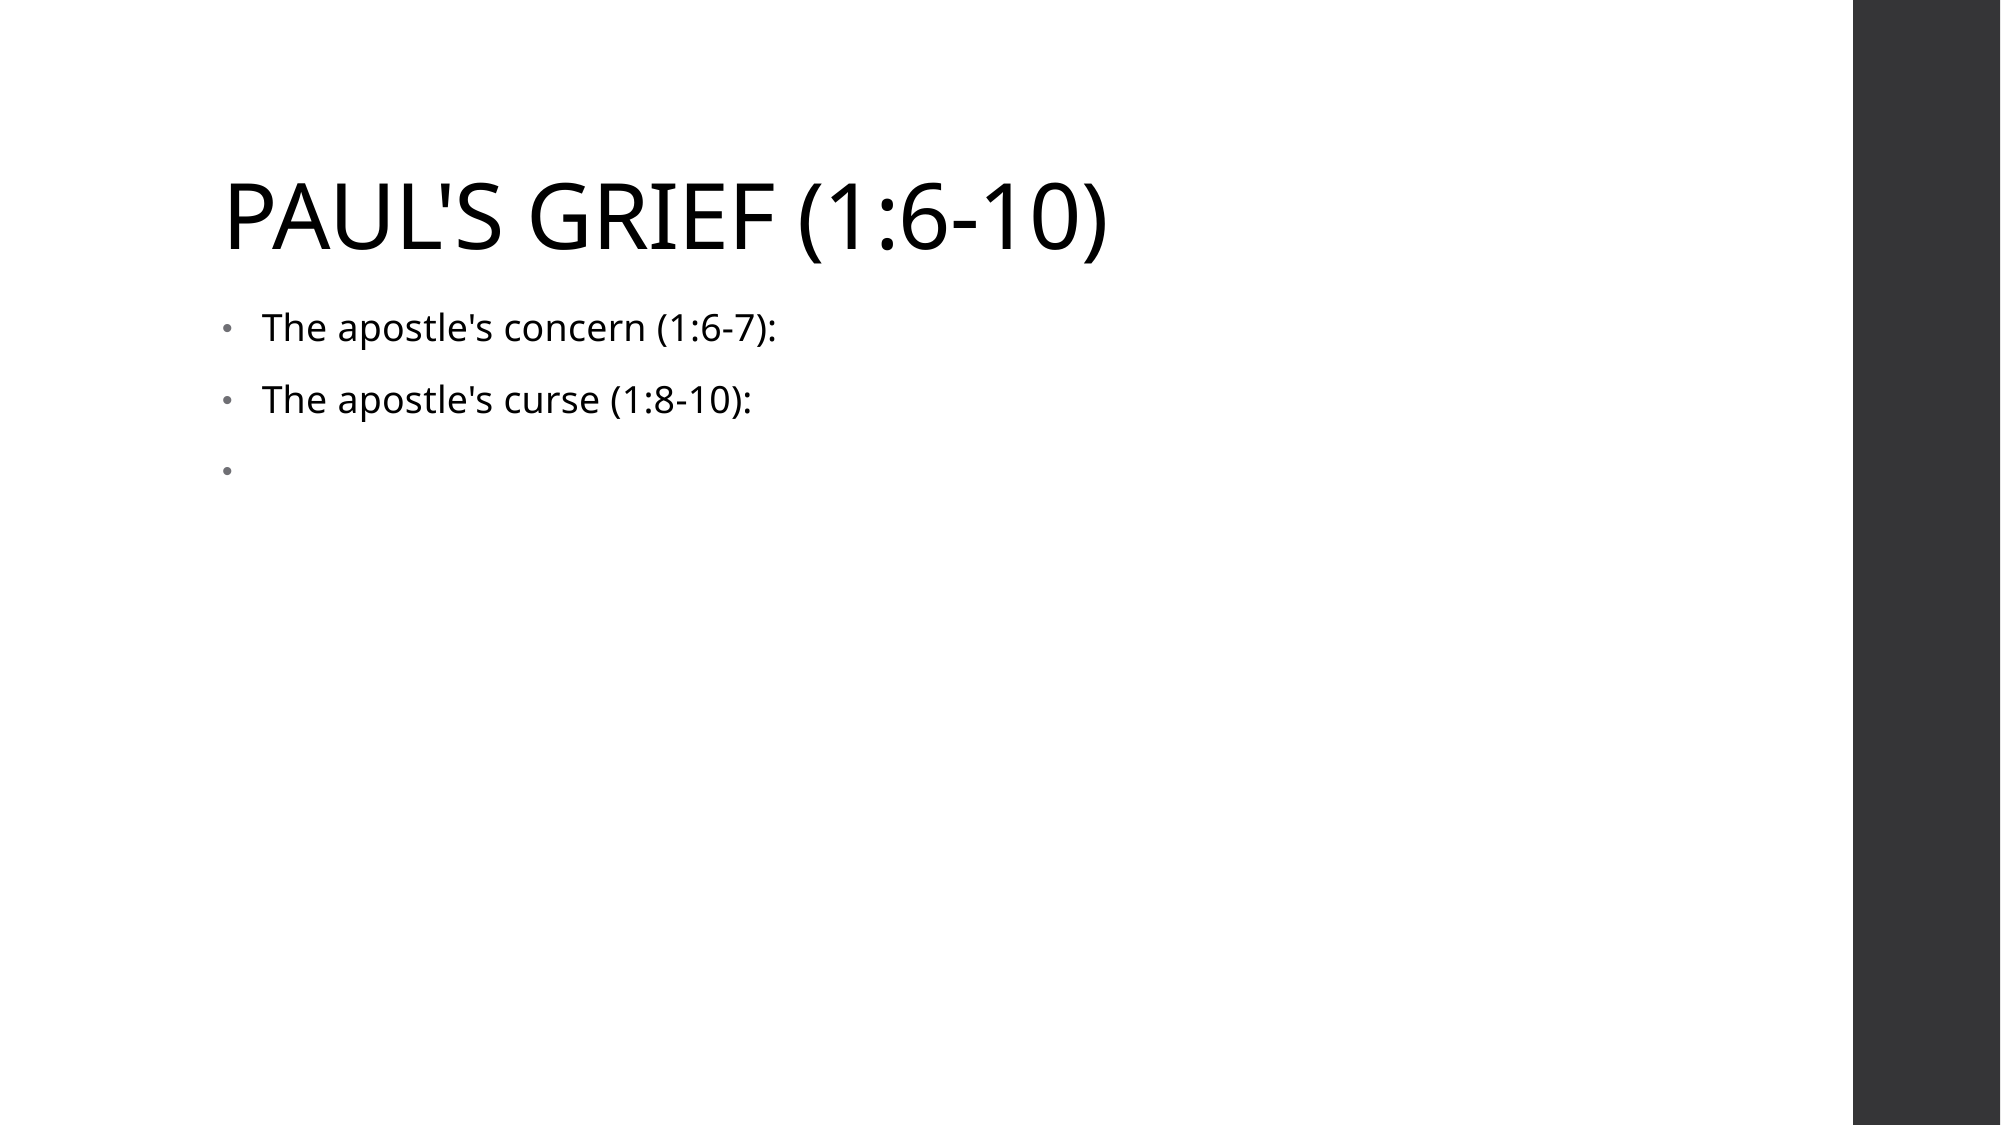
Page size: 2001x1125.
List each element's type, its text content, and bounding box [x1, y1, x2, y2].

list The apostle's concern (1:6-7): The apostle's curse (1:8-10): [206, 299, 1617, 1014]
title PAUL'S GRIEF (1:6-10) [206, 60, 1797, 278]
